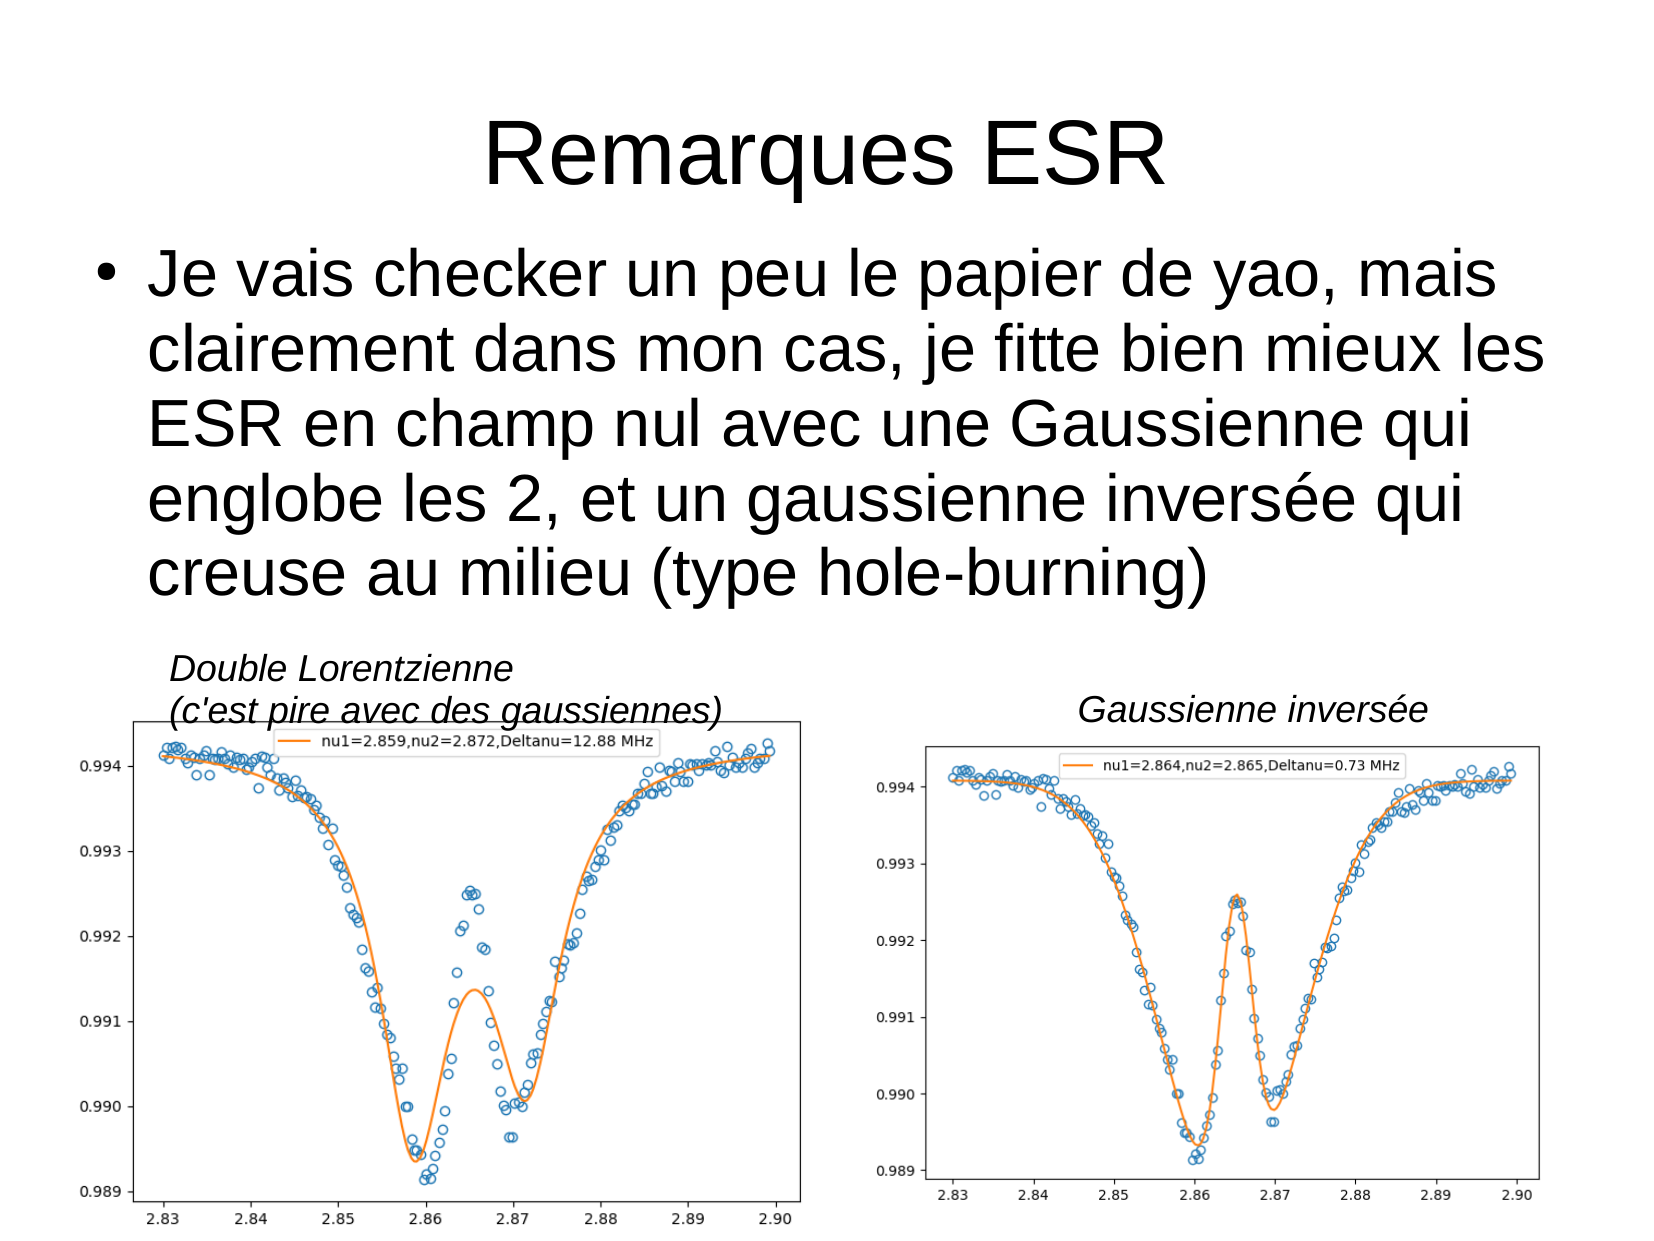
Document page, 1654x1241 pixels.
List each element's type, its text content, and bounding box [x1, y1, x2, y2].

text_box Double Lorentzienne (c'est pire avec des gaussiennes) [154, 639, 739, 739]
text_box Gaussienne inversée [1062, 681, 1444, 739]
list Je vais checker un peu le papier de yao, mais clairement dans mon cas, je fitte bien mieux les ESR en champ nul avec une Gaussienne qui englobe les 2, et un gaussienne inversée qui creuse au milieu (type hole-burning) [76, 236, 1565, 679]
picture [25, 646, 1618, 1241]
title Remarques ESR [82, 49, 1571, 257]
